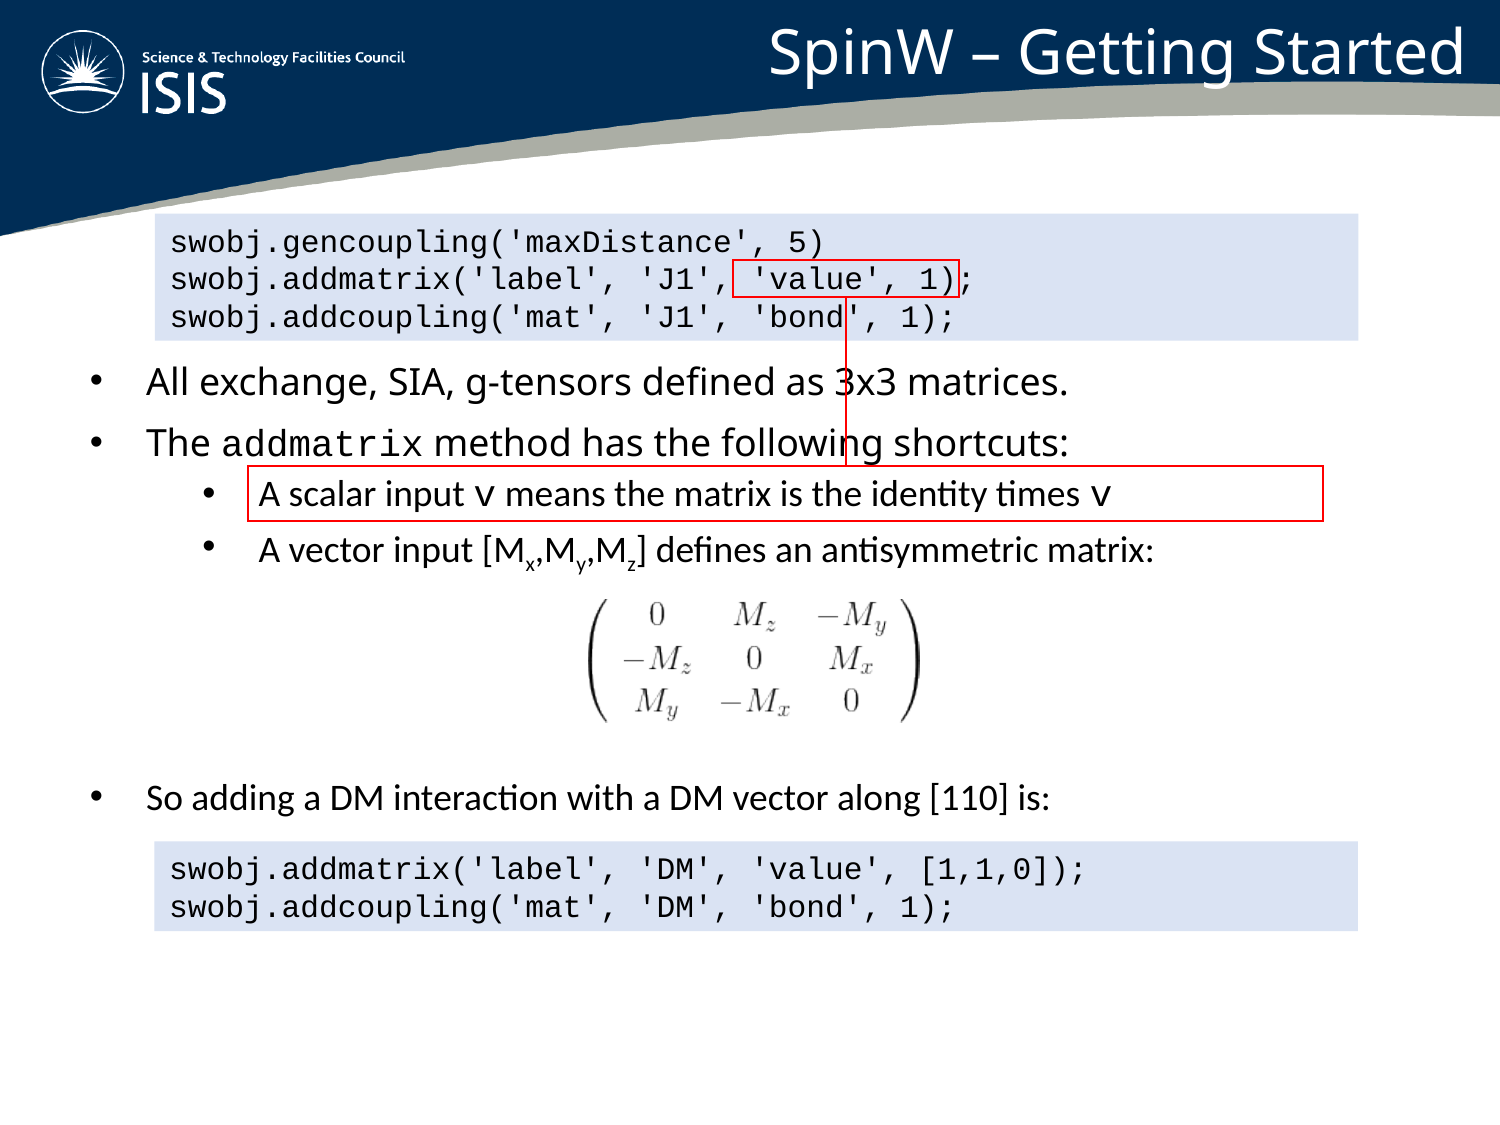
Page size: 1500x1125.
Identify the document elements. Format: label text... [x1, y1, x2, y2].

list All exchange, SIA, g-tensors defined as 3x3 matrices. The addmatrix method has the following shortcuts: A scalar input v means the matrix is the identity times v A vector input [Mx,My,Mz] defines an antisymmetric matrix: So adding a DM interaction with a DM vector along [110] is: [249, 467, 1322, 520]
text_box swobj.gencoupling('maxDistance', 5) swobj.addmatrix('label', 'J1', 'value', 1); swobj.addcoupling('mat', 'J1', 'bond', 1); [734, 261, 958, 296]
text_box swobj.addmatrix('label', 'DM', 'value', [1,1,0]); swobj.addcoupling('mat', 'DM', 'bond', 1); [154, 841, 1358, 932]
list All exchange, SIA, g-tensors defined as 3x3 matrices. The addmatrix method has the following shortcuts: A scalar input v means the matrix is the identity times v A vector input [Mx,My,Mz] defines an antisymmetric matrix: So adding a DM interaction with a DM vector along [110] is: [75, 226, 1434, 1104]
text_box SpinW – Getting Started [442, 3, 1483, 96]
picture [588, 599, 920, 723]
text_box swobj.gencoupling('maxDistance', 5) swobj.addmatrix('label', 'J1', 'value', 1); swobj.addcoupling('mat', 'J1', 'bond', 1); [154, 213, 1359, 341]
picture [0, 0, 1500, 302]
